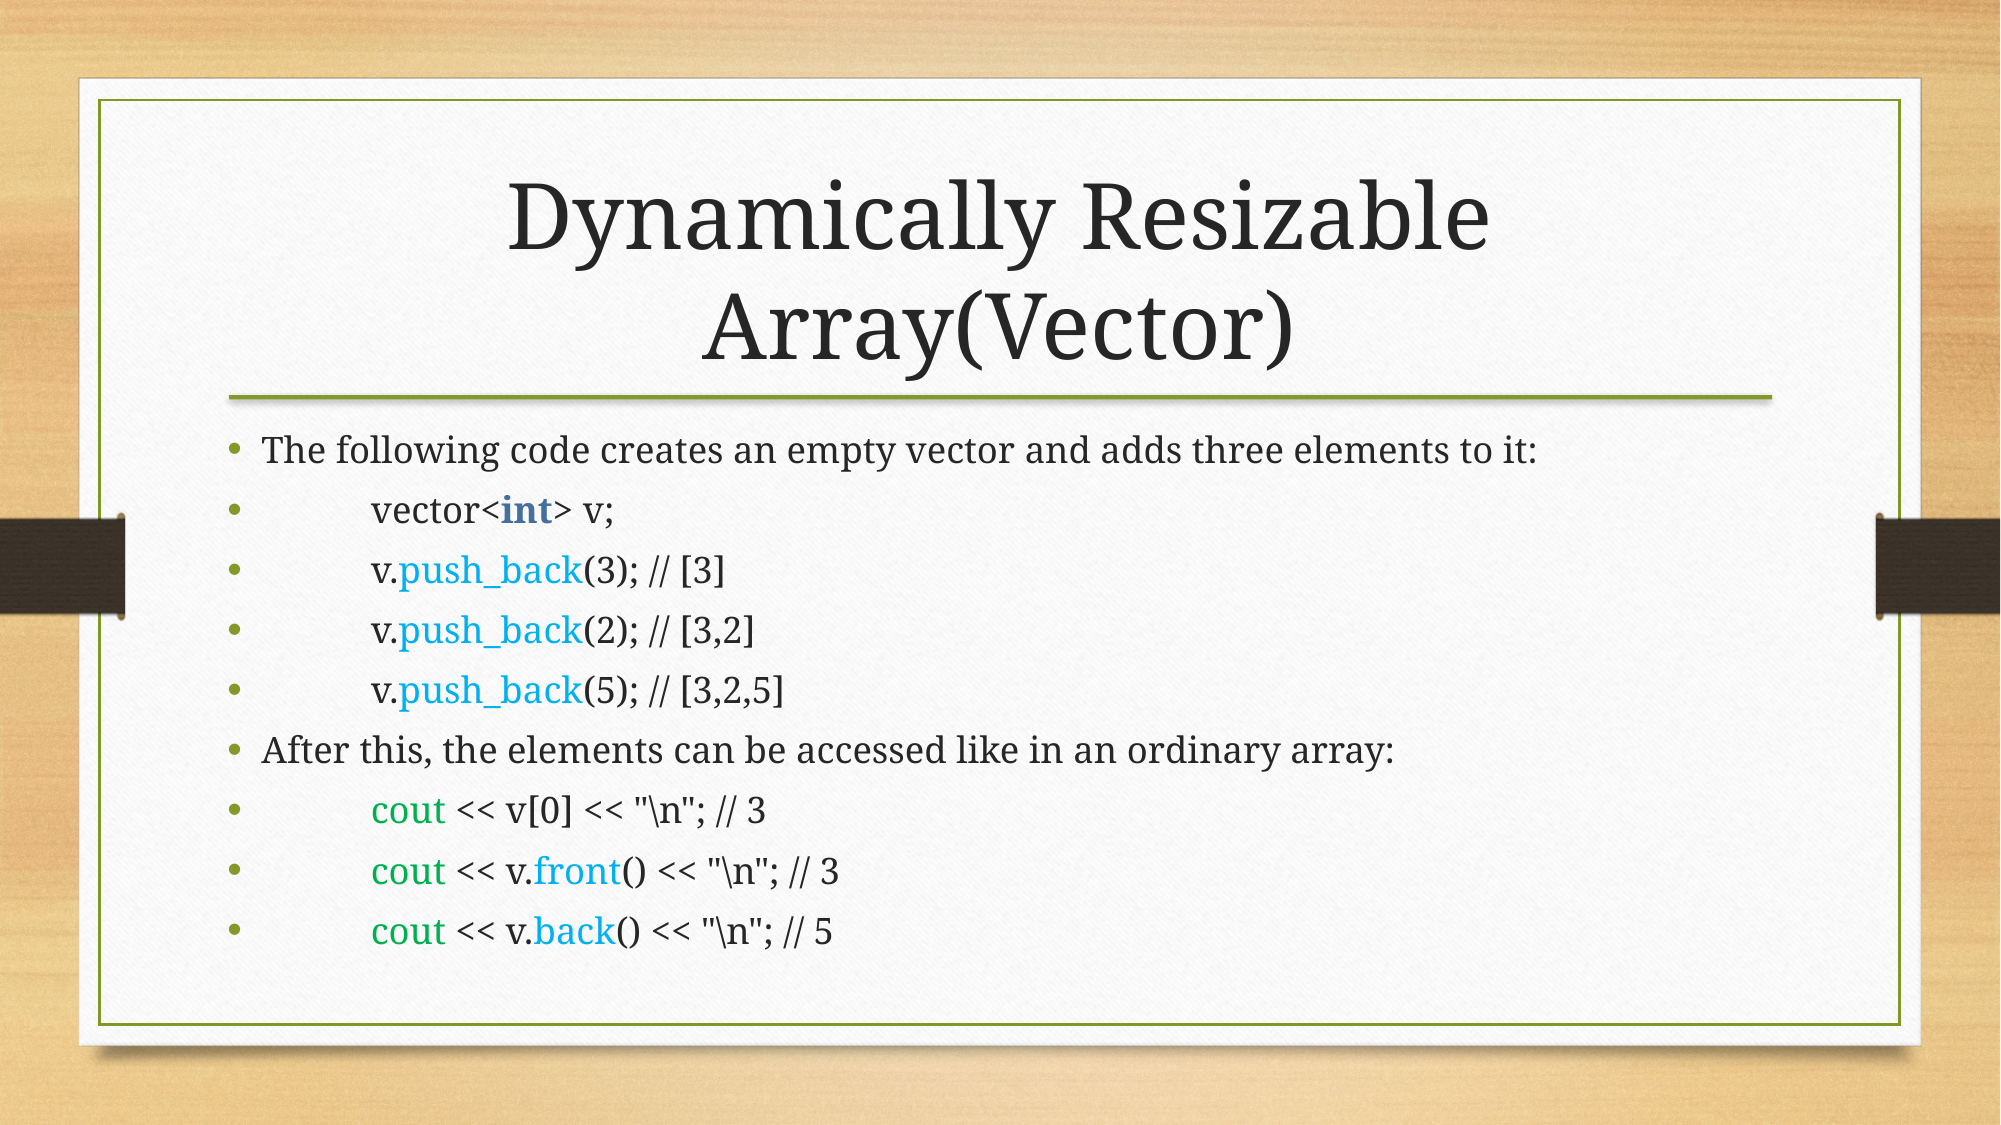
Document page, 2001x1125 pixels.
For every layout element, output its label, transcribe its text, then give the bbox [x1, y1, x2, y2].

text_box The following code creates an empty vector and adds three elements to it: vector<int> v; v.push_back(3); // [3] v.push_back(2); // [3,2] v.push_back(5); // [3,2,5] After this, the elements can be accessed like in an ordinary array: cout << v[0] << "\n"; // 3 cout << v.front() << "\n"; // 3 cout << v.back() << "\n"; // 5 [212, 419, 1788, 964]
picture [0, 0, 2001, 1125]
text_box Dynamically Resizable Array(Vector) [212, 161, 1788, 375]
